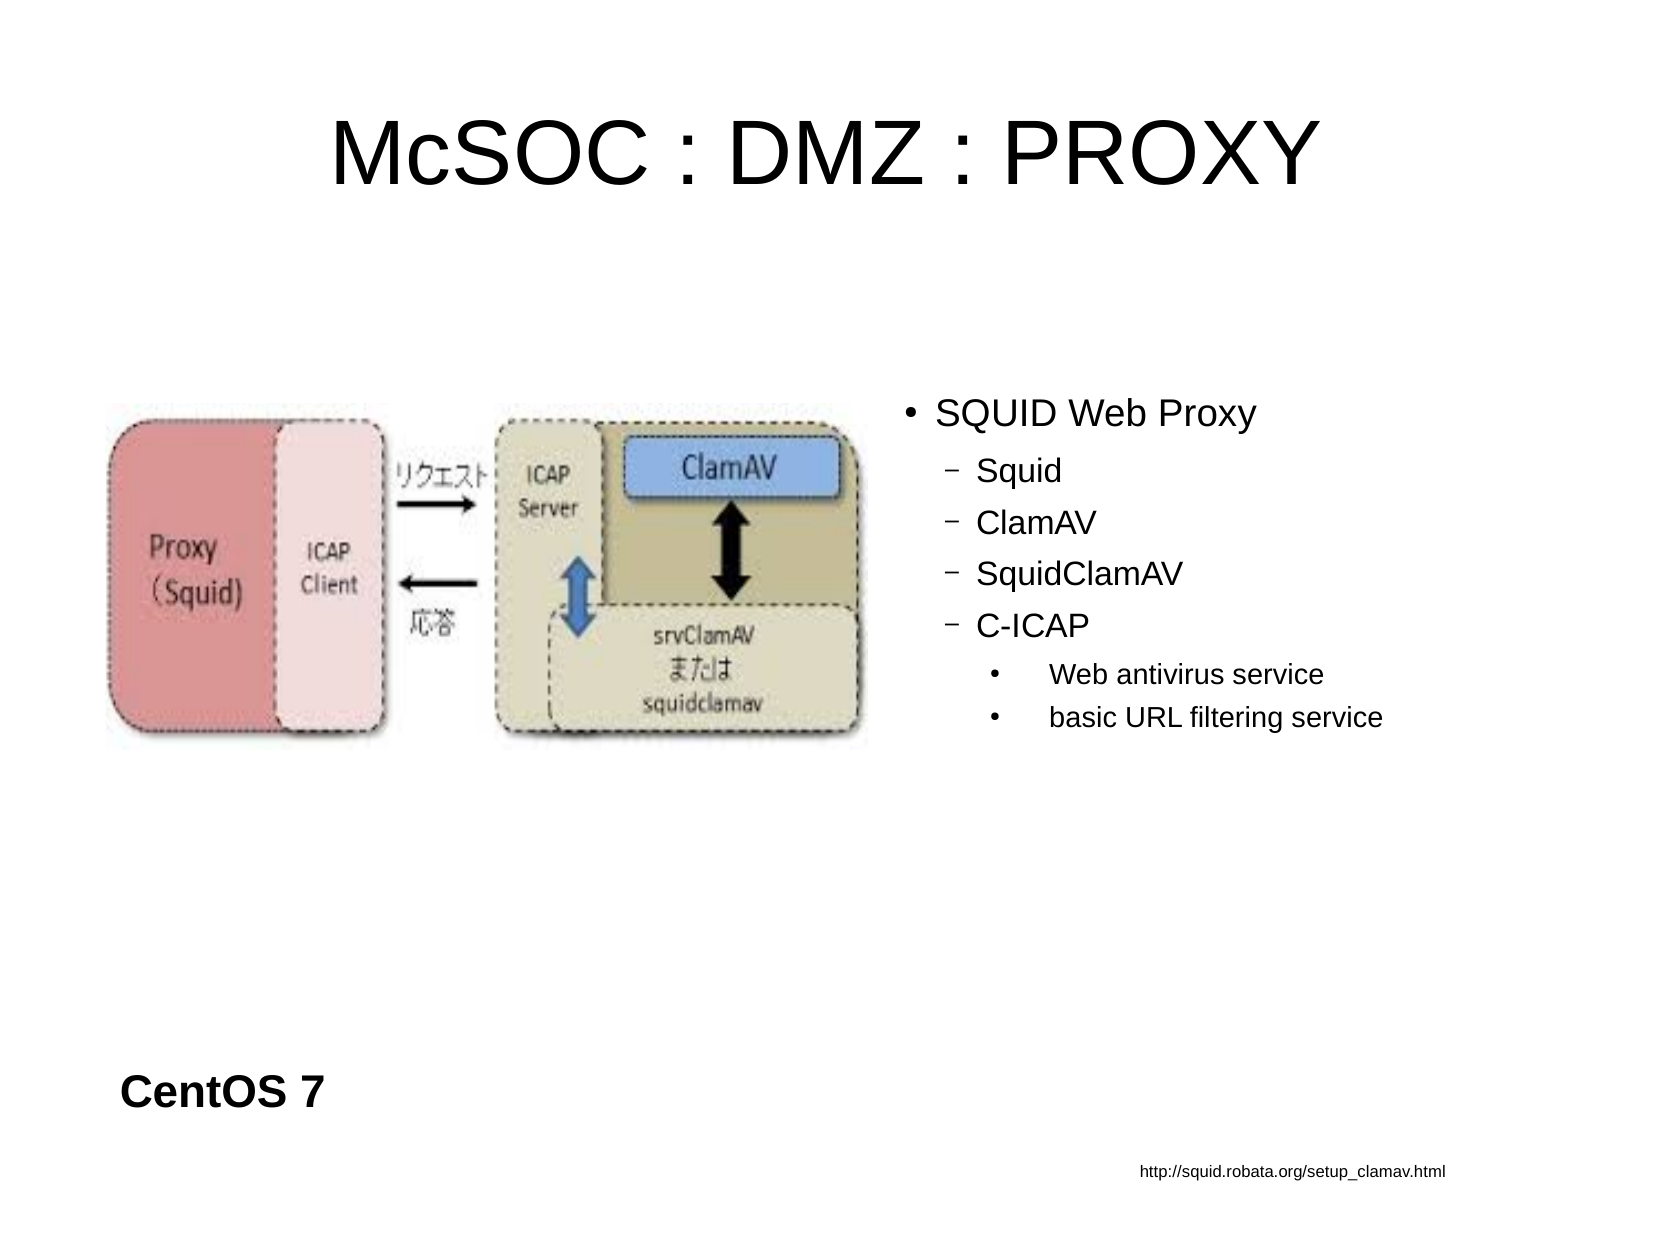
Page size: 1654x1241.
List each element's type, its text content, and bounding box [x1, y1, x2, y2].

text_box CentOS 7 [105, 1058, 721, 1126]
list SQUID Web Proxy Squid ClamAV SquidClamAV C-ICAP Web antivirus service basic URL filtering service [893, 391, 1621, 736]
title McSOC : DMZ : PROXY [82, 49, 1571, 257]
picture [105, 403, 868, 751]
text_box http://squid.robata.org/setup_clamav.html [1125, 1155, 1561, 1212]
